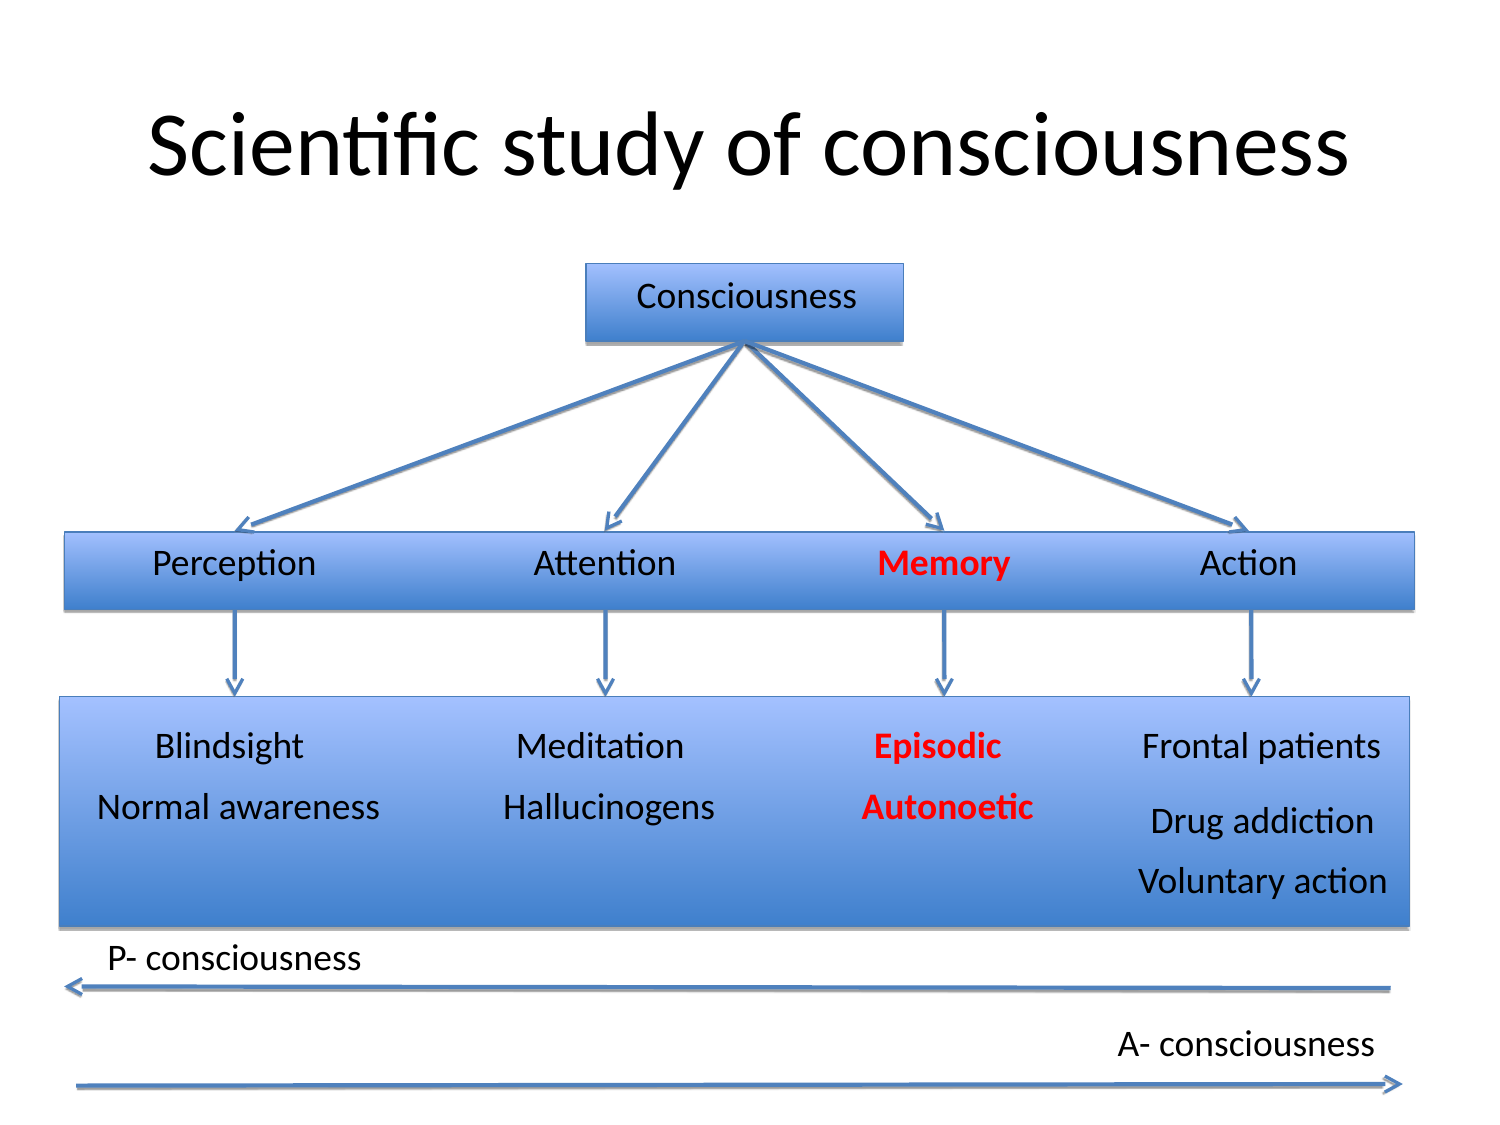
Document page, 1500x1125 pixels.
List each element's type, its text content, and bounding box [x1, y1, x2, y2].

text_box Consciousness [621, 263, 873, 324]
text_box Blindsight [140, 713, 320, 774]
text_box A- consciousness [1103, 1011, 1391, 1072]
text_box [585, 263, 904, 341]
text_box Normal awareness [82, 774, 396, 835]
text_box Attention [519, 530, 692, 591]
text_box Memory [862, 530, 1026, 591]
text_box Drug addiction [1135, 788, 1390, 848]
text_box Autonoetic [846, 774, 1049, 835]
text_box Episodic [859, 713, 1017, 774]
text_box [59, 696, 1410, 926]
text_box Perception [137, 530, 332, 591]
text_box Action [1185, 530, 1313, 591]
text_box Voluntary action [1123, 848, 1403, 908]
text_box Hallucinogens [488, 774, 731, 835]
text_box Meditation [501, 713, 700, 774]
text_box Frontal patients [1127, 713, 1396, 774]
text_box P- consciousness [92, 925, 377, 986]
title Scientific study of consciousness [75, 45, 1425, 233]
text_box [64, 532, 1415, 610]
